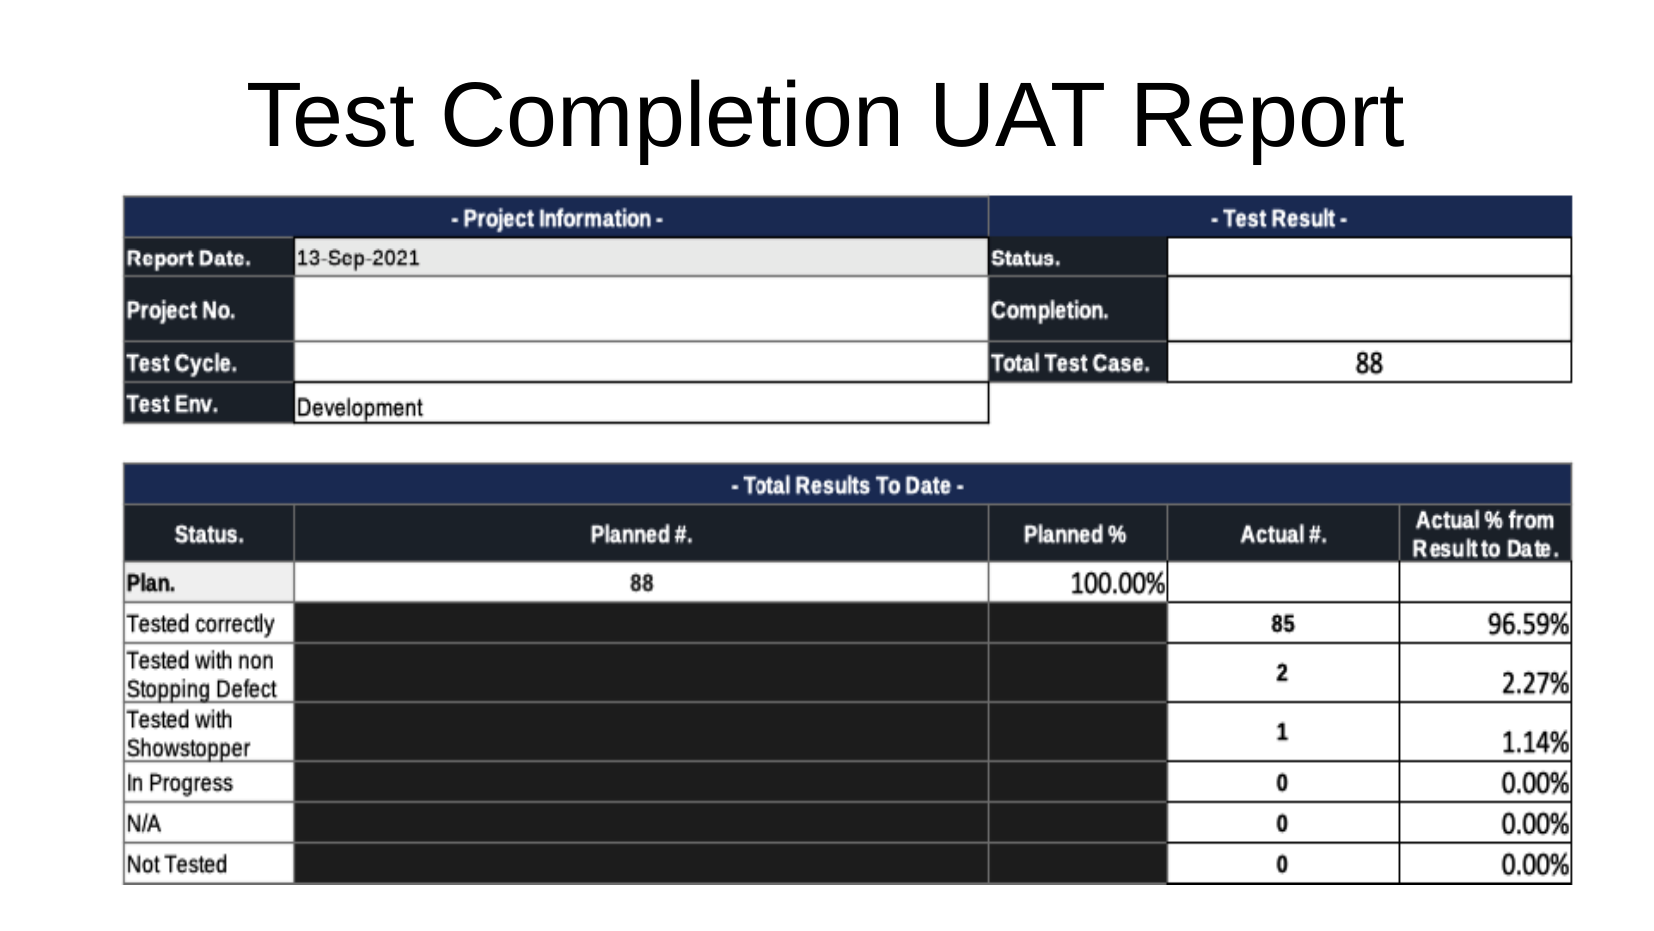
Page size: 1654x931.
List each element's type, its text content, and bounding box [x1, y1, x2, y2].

title Test Completion UAT Report [82, 37, 1571, 193]
picture [120, 192, 1576, 886]
